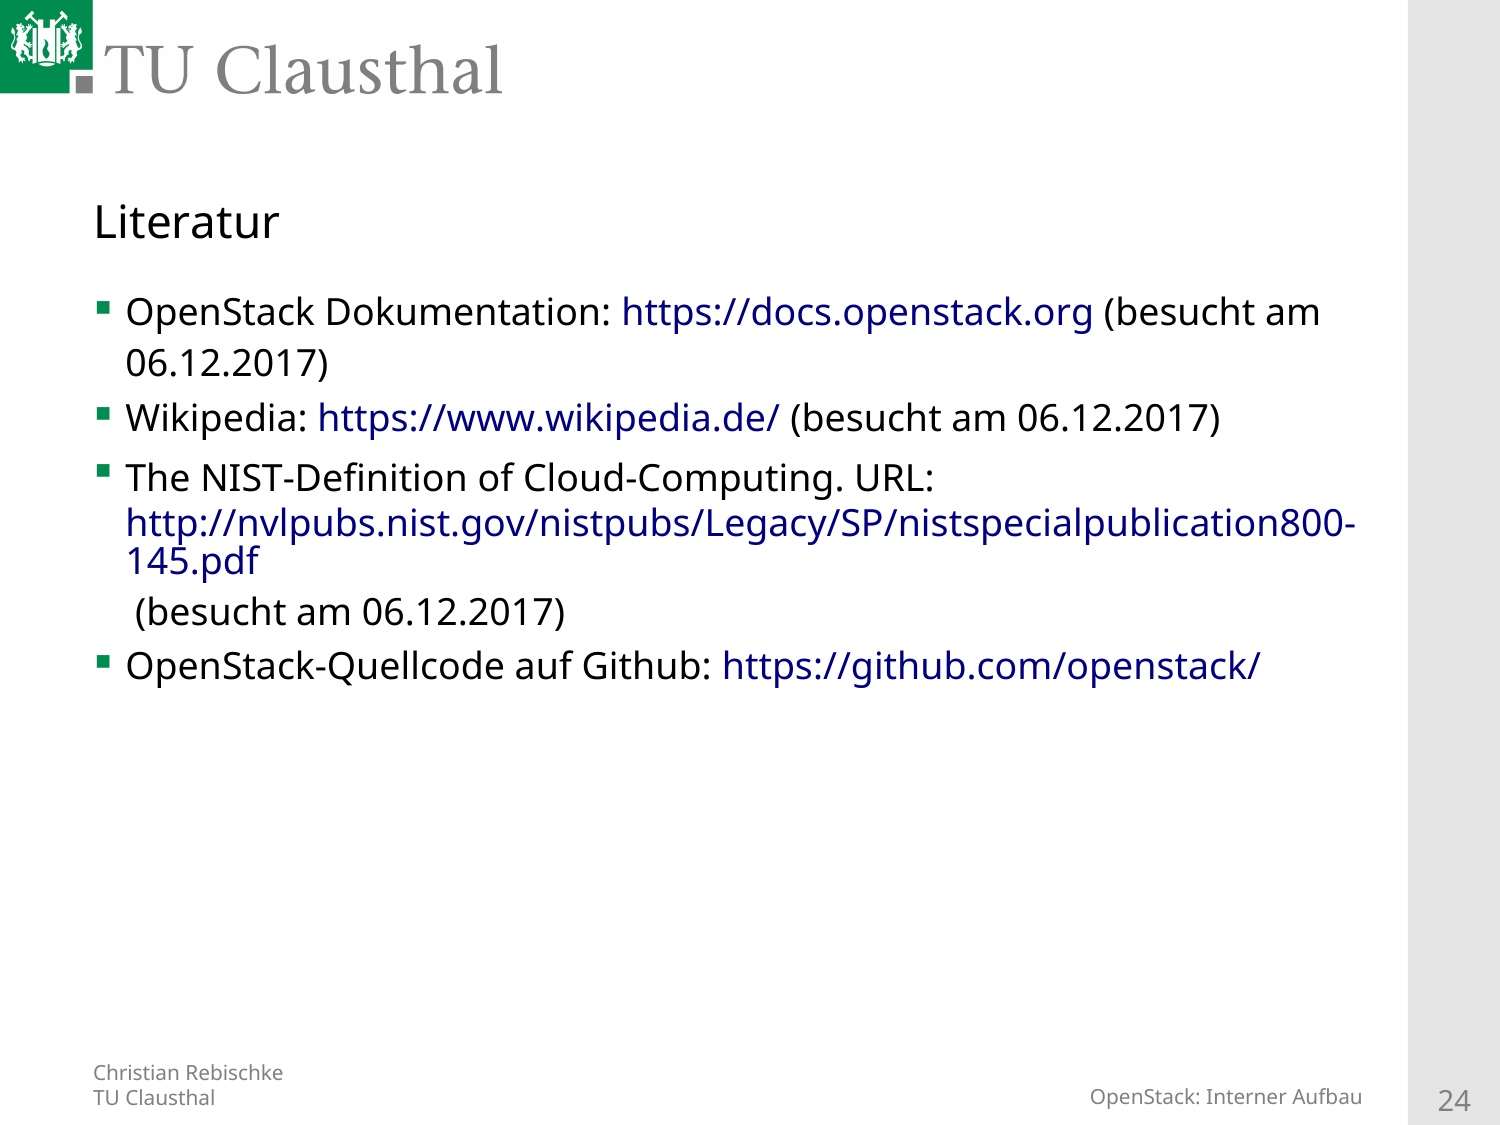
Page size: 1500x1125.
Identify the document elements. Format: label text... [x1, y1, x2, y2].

title Literatur [79, 184, 1375, 279]
picture [0, 0, 502, 94]
list OpenStack Dokumentation: https://docs.openstack.org (besucht am 06.12.2017) Wikipedia: https://www.wikipedia.de/ (besucht am 06.12.2017) The NIST-Definition of Cloud-Computing. URL: http://nvlpubs.nist.gov/nistpubs/Legacy/SP/nistspecialpublication800-145.pdf (besucht am 06.12.2017) OpenStack-Quellcode auf Github: https://github.com/openstack/ [78, 280, 1379, 949]
